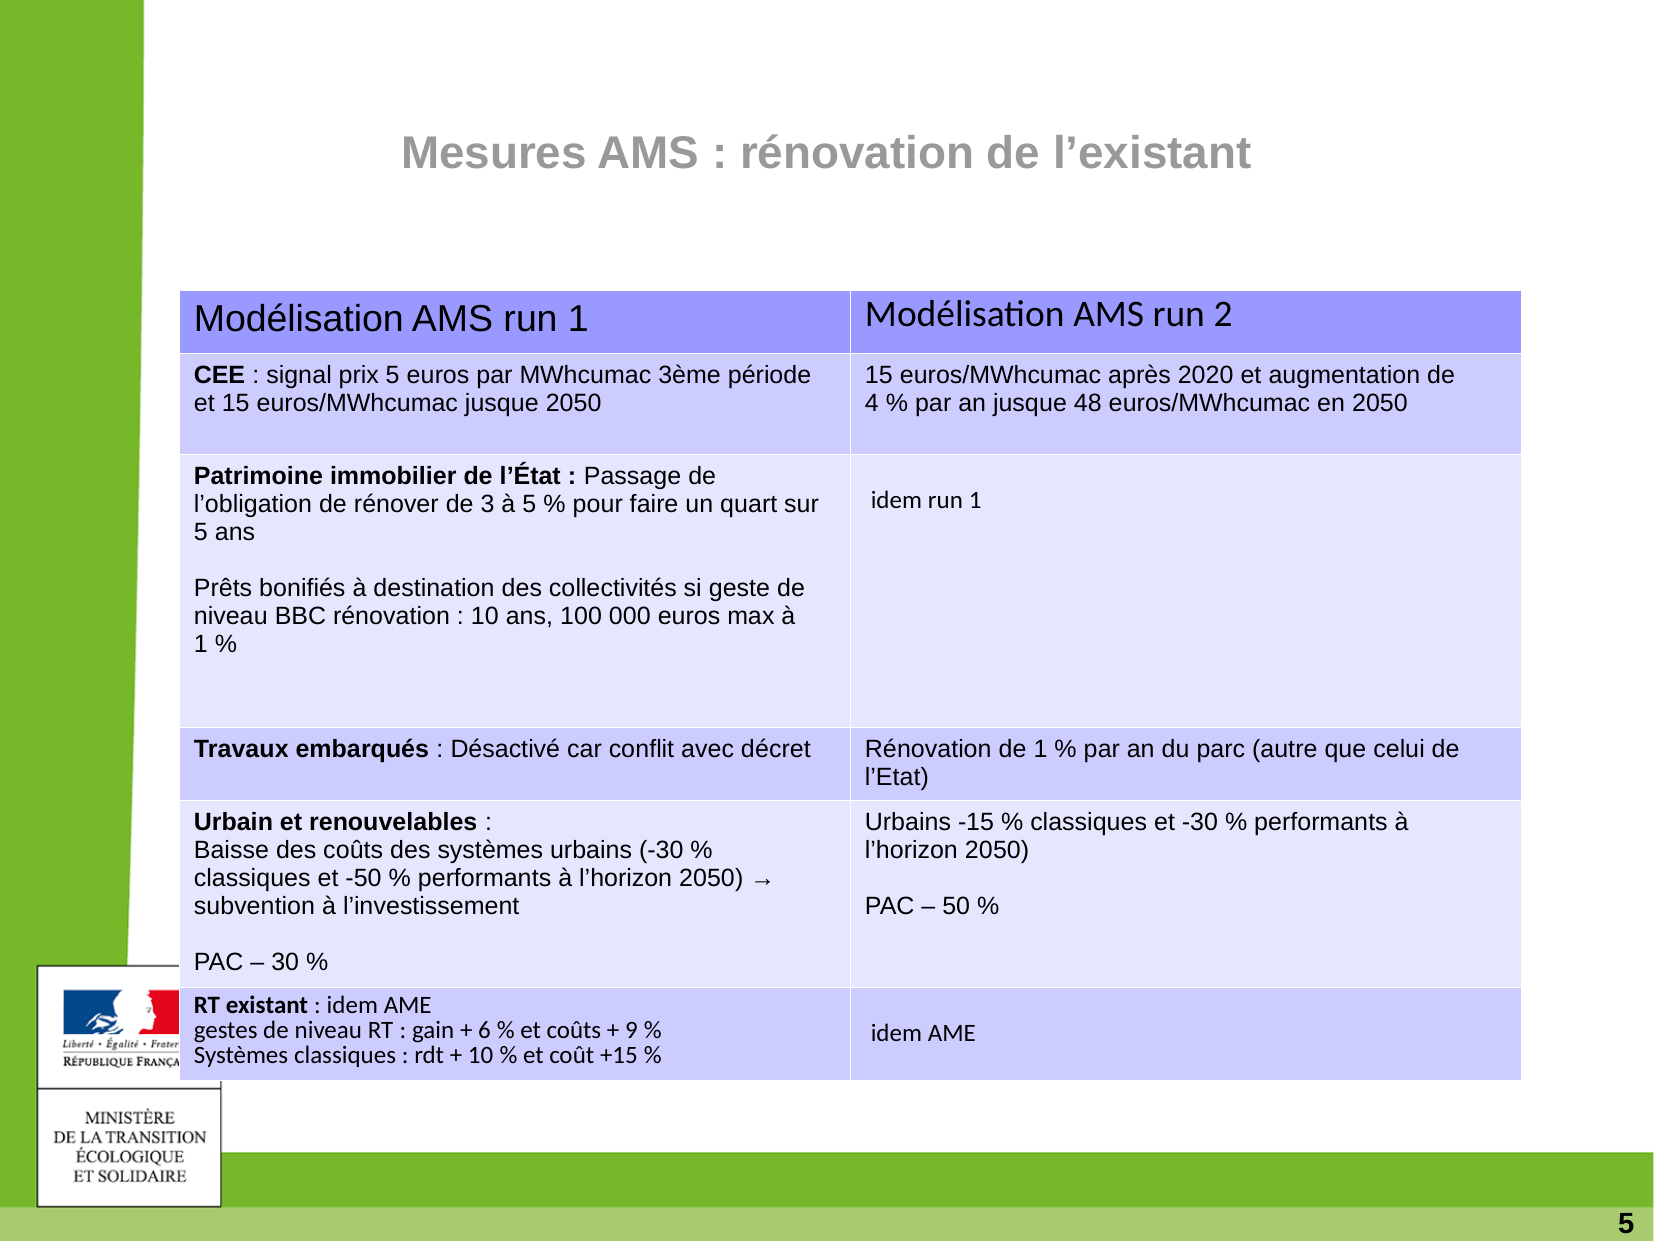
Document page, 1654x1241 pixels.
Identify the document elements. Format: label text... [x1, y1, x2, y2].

table_cell idem AME [851, 988, 1521, 1080]
table_cell 15 euros/MWhcumac après 2020 et augmentation de 4 % par an jusque 48 euros/MWhcumac en 2050 [851, 354, 1521, 454]
table_cell CEE : signal prix 5 euros par MWhcumac 3ème période et 15 euros/MWhcumac jusque 2050 [180, 354, 850, 454]
table_header Modélisation AMS run 2 [851, 291, 1521, 353]
table_cell idem run 1 [851, 455, 1521, 727]
table_cell Travaux embarqués : Désactivé car conflit avec décret [180, 728, 850, 800]
table_cell Rénovation de 1 % par an du parc (autre que celui de l’Etat) [851, 728, 1521, 800]
table_cell Urbains -15 % classiques et -30 % performants à l’horizon 2050) PAC – 50 % [851, 801, 1521, 987]
table_cell RT existant : idem AME gestes de niveau RT : gain + 6 % et coûts + 9 % Systèmes classiques : rdt + 10 % et coût +15 % [180, 988, 850, 1080]
picture [0, 0, 1654, 1241]
table_cell Urbain et renouvelables : Baisse des coûts des systèmes urbains (-30 % classiques et -50 % performants à l’horizon 2050) → subvention à l’investissement PAC – 30 % [180, 801, 850, 987]
title Mesures AMS : rénovation de l’existant [82, 49, 1571, 257]
table_header Modélisation AMS run 1 [180, 291, 850, 353]
table_cell Patrimoine immobilier de l’État : Passage de l’obligation de rénover de 3 à 5 % pour faire un quart sur 5 ans Prêts bonifiés à destination des collectivités si geste de niveau BBC rénovation : 10 ans, 100 000 euros max à 1 % [180, 455, 850, 727]
